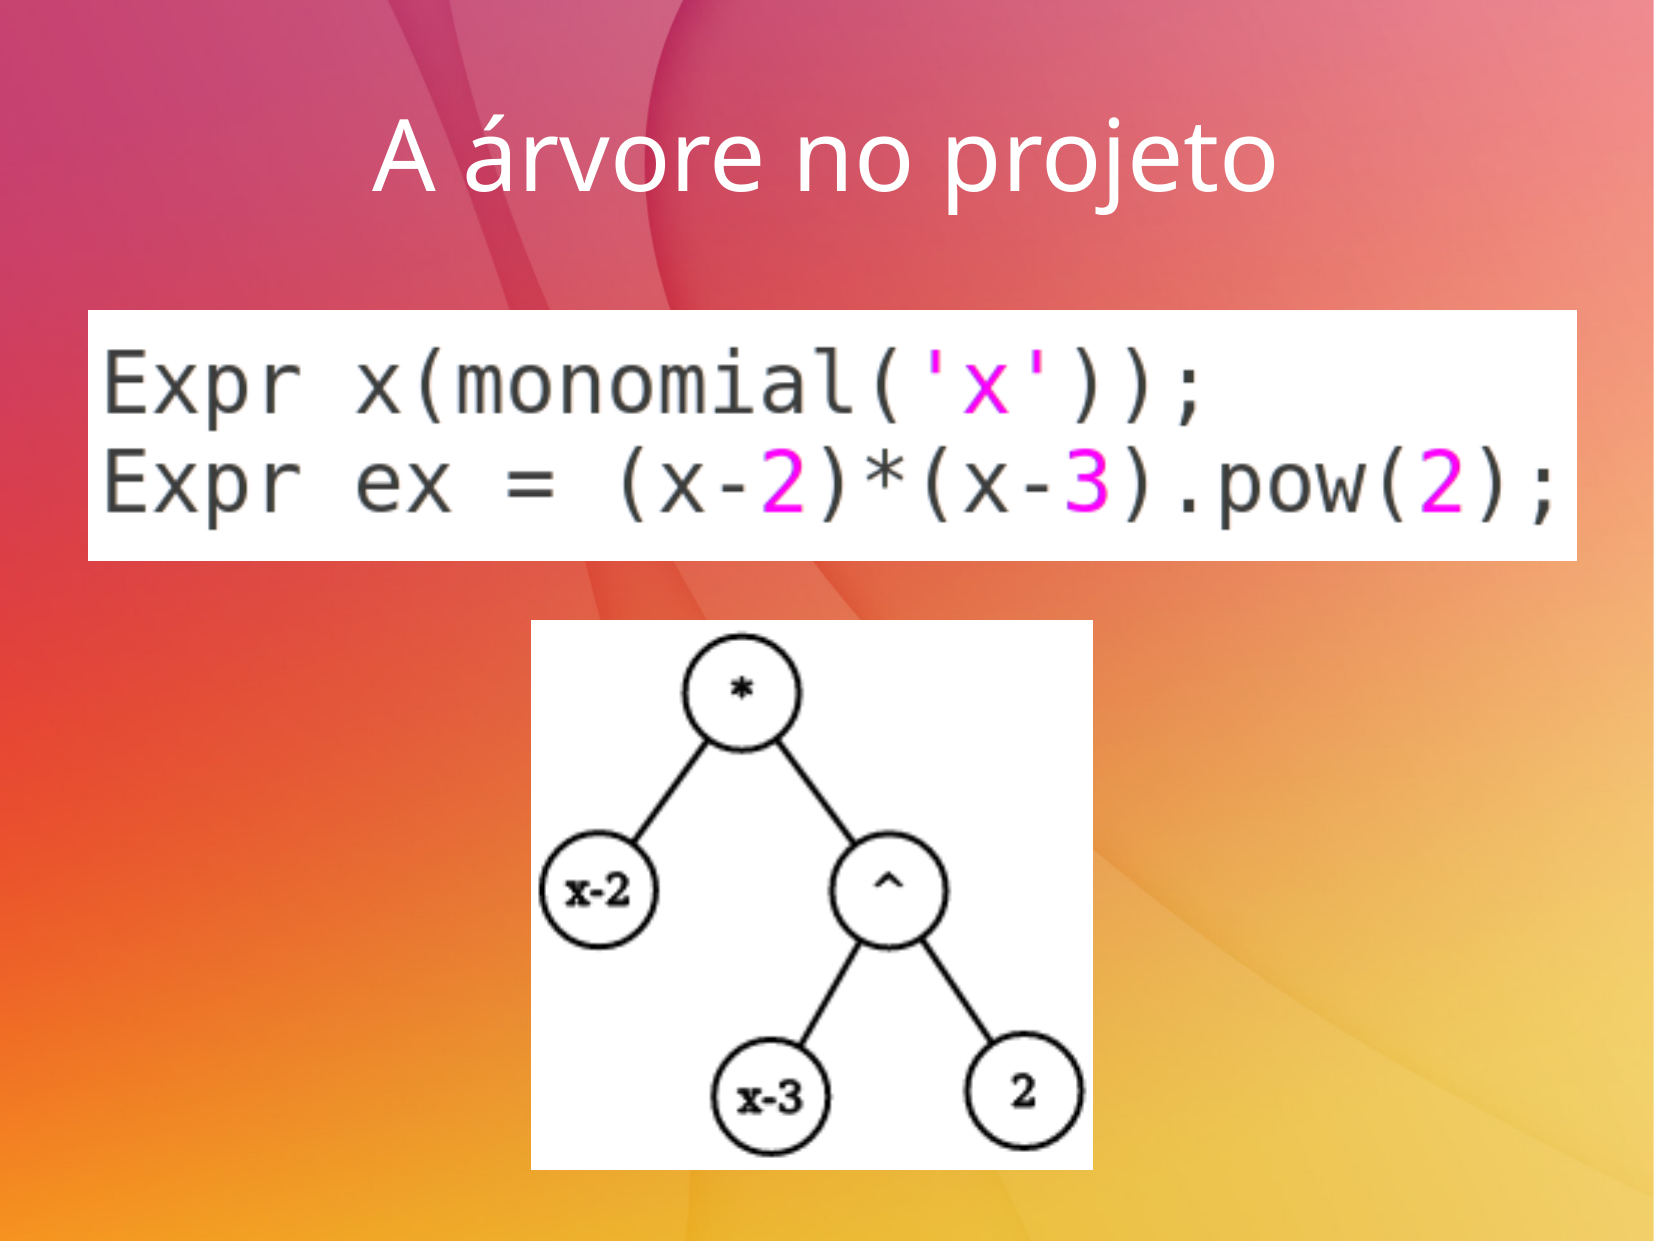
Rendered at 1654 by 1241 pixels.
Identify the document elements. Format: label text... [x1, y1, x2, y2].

title A árvore no projeto [82, 49, 1571, 257]
picture [0, 0, 1654, 1241]
